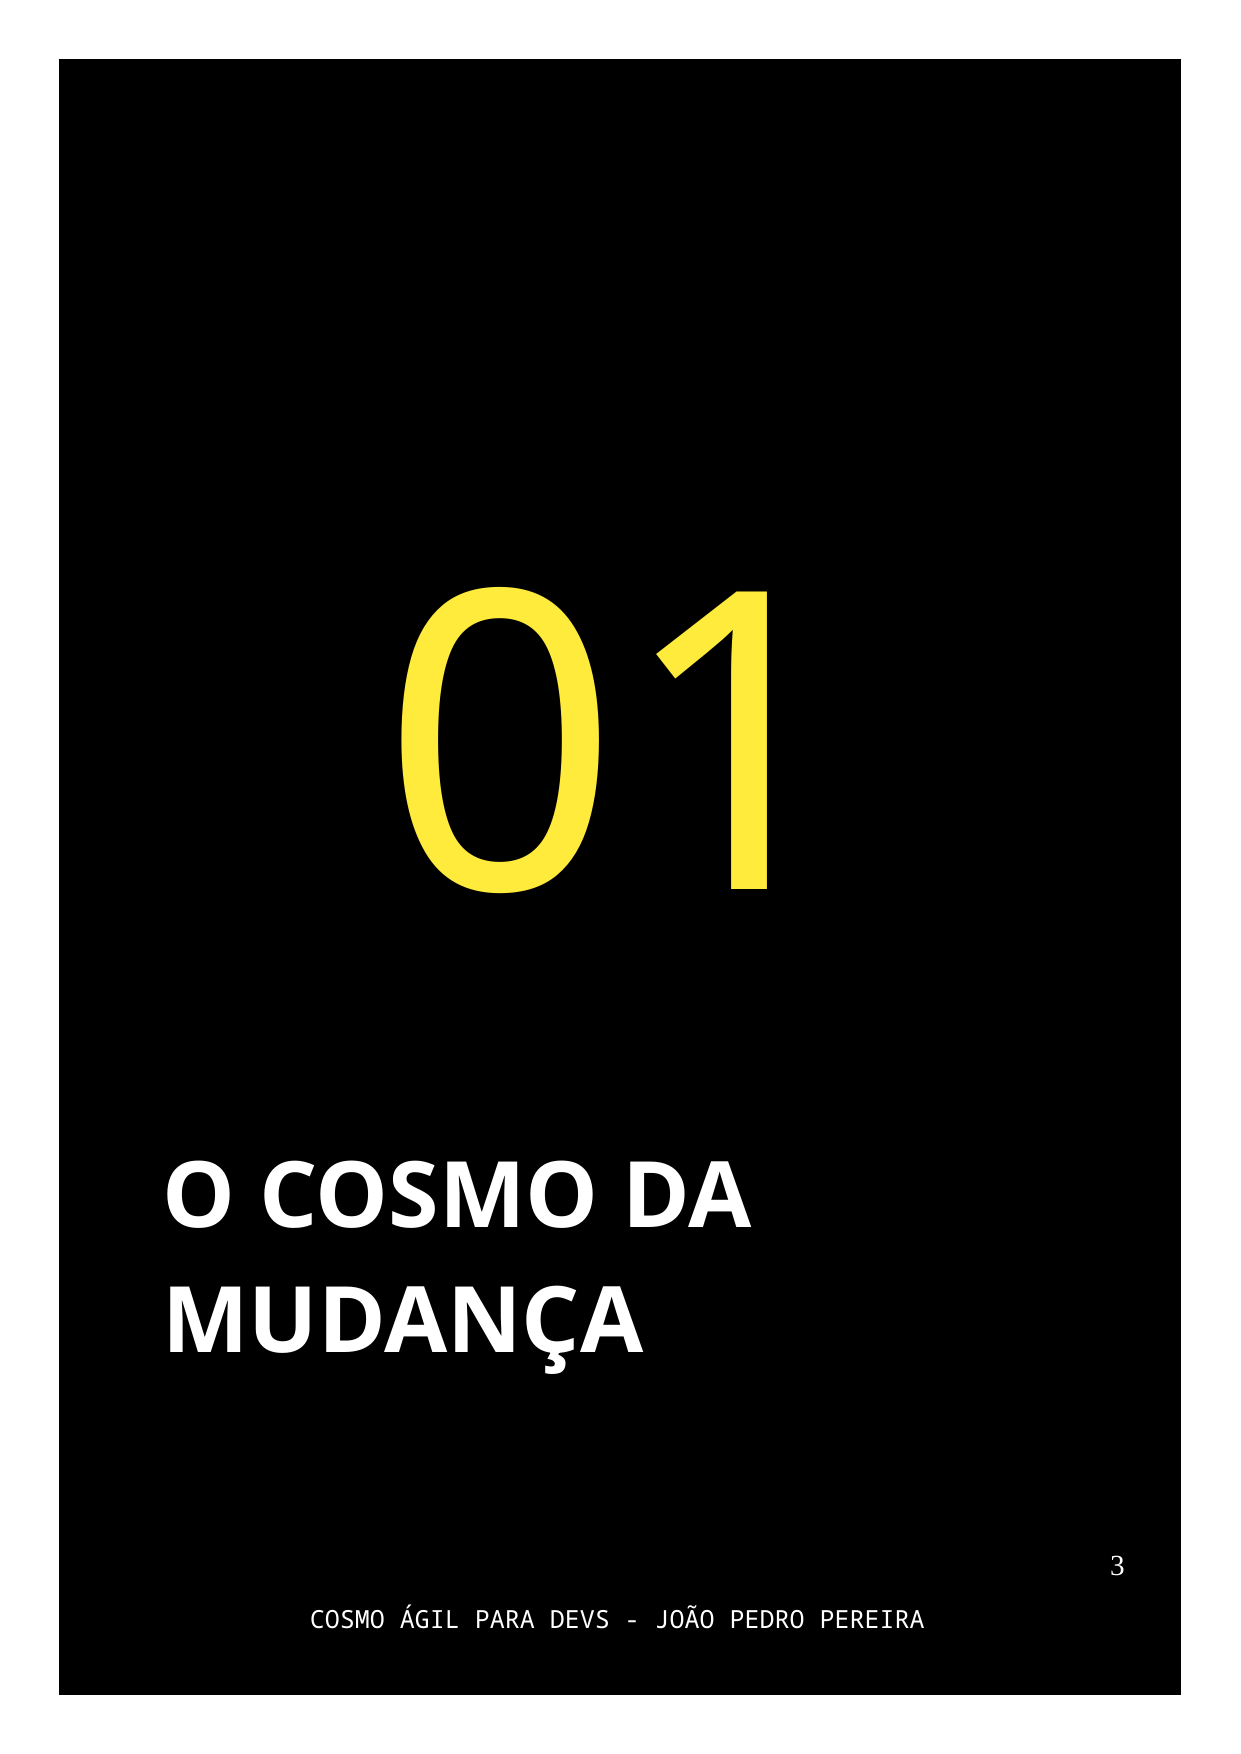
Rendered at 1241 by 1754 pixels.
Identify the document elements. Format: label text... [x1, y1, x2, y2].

text_box COSMO ÁGIL PARA DEVS - JOÃO PEDRO PEREIRA [295, 1594, 941, 1638]
text_box O Cosmo da Mudança [147, 1122, 1182, 1506]
text_box 01 [366, 436, 945, 1122]
